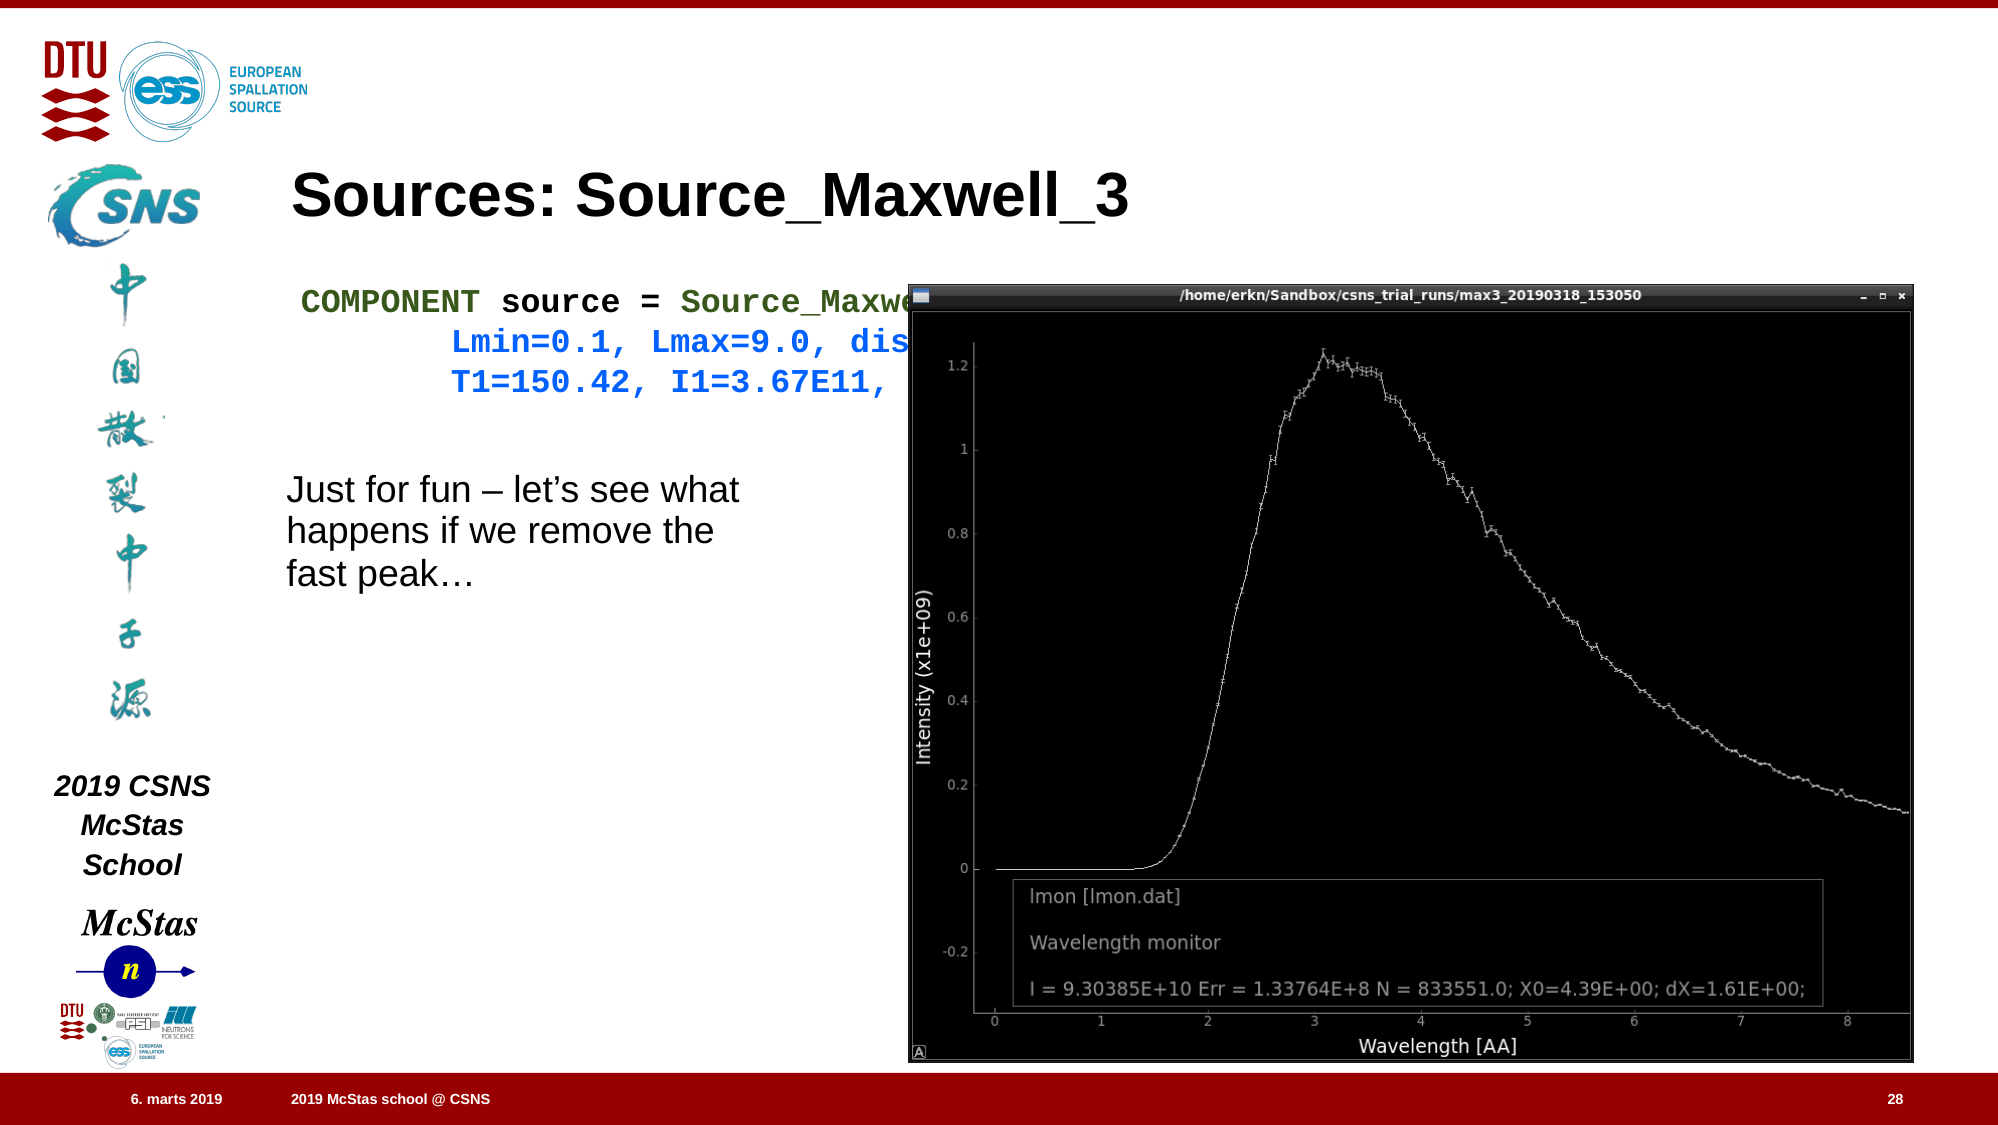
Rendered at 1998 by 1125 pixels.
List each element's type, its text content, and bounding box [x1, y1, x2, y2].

text_box Just for fun – let’s see what happens if we remove the fast peak… [271, 460, 792, 602]
picture [119, 41, 307, 142]
picture [48, 162, 209, 744]
picture [908, 284, 1914, 1063]
picture [59, 908, 213, 999]
text_box COMPONENT source = Source_Maxwell_3(yheight=0.156, xwidth=0.126, Lmin=0.1, Lmax=9.0, dist=1.5, focus_xw = 0.025, focus_yh = 0.12, T1=150.42, I1=3.67E11, T2=38.74, I2=3.64E11, T3=14.84, I3=0.95E11) [293, 271, 1973, 407]
picture [86, 1003, 197, 1069]
picture [116, 1013, 160, 1030]
slide_number 1 [1887, 1088, 1909, 1110]
title Sources: Source_Maxwell_3 [291, 69, 1819, 230]
